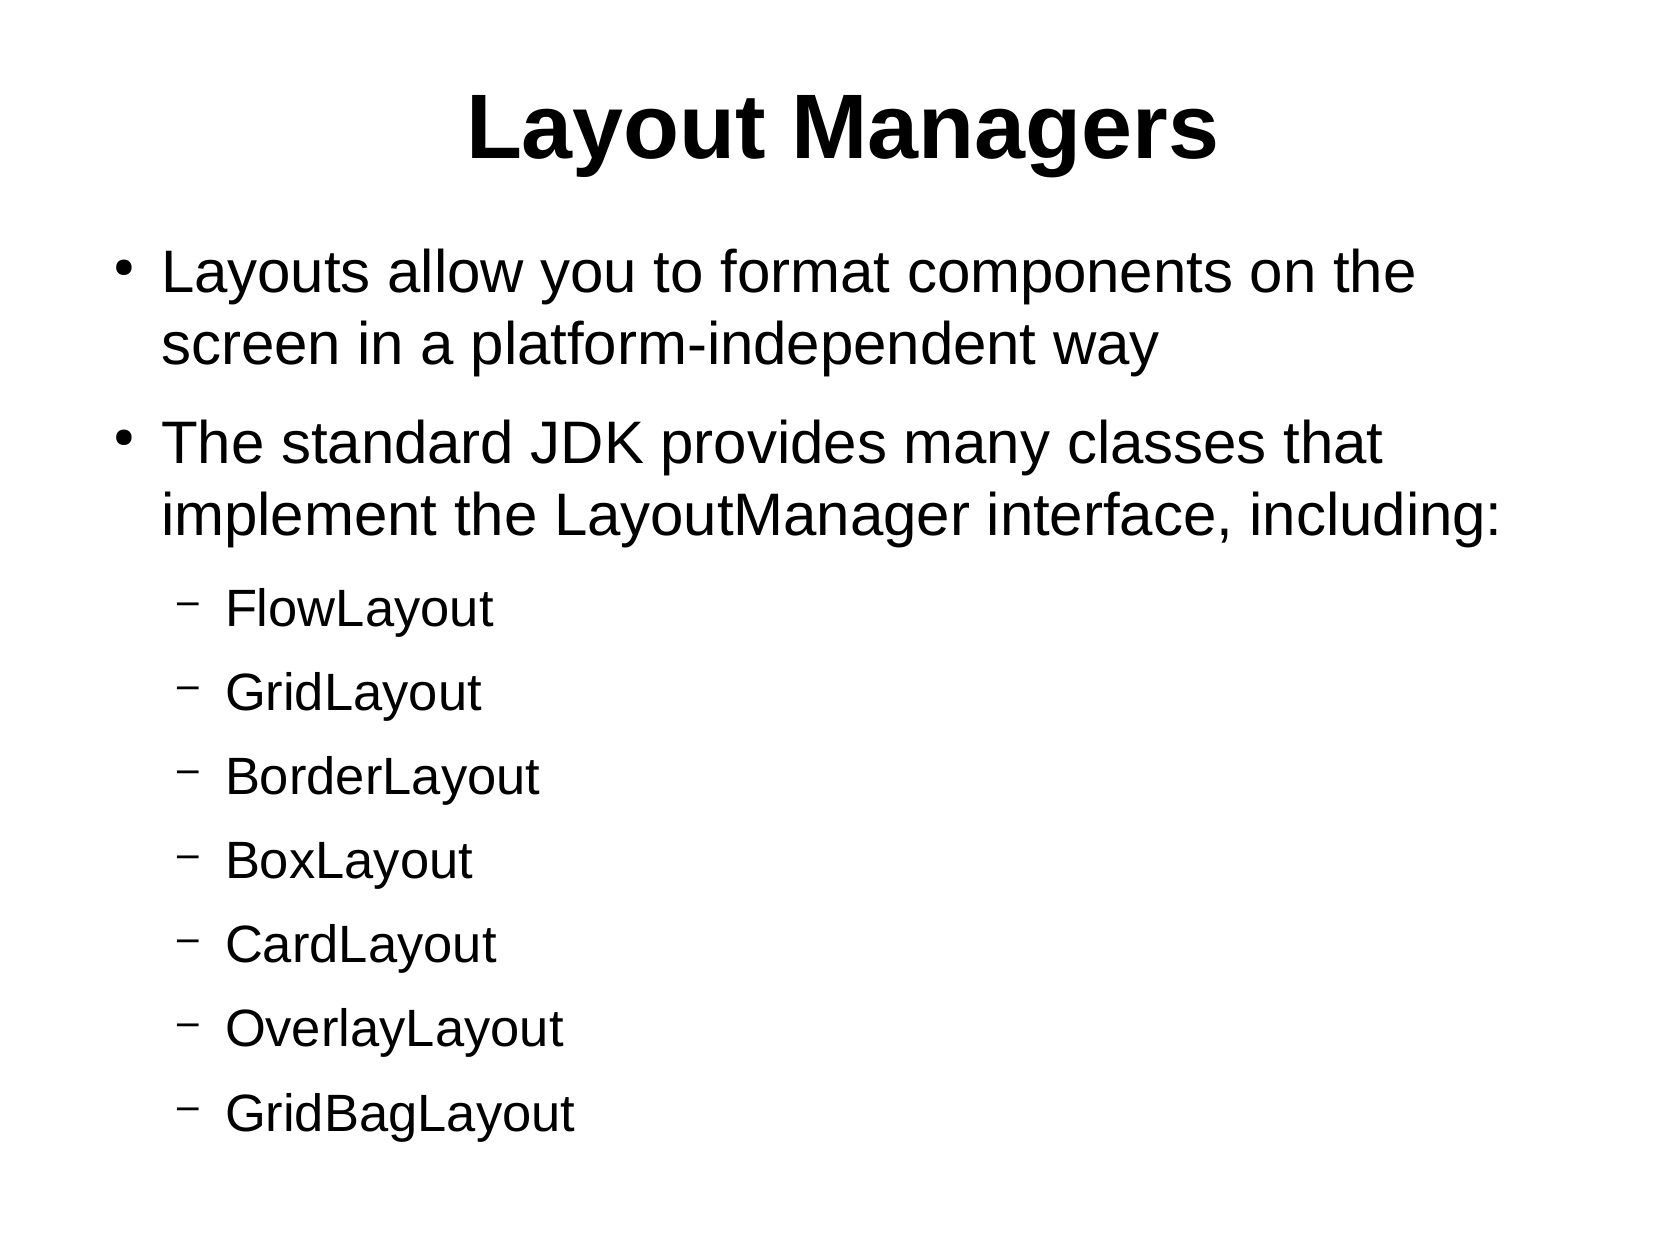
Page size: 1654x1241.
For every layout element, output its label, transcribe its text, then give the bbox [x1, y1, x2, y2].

list Layouts allow you to format components on the screen in a platform-independent way The standard JDK provides many classes that implement the LayoutManager interface, including: FlowLayout GridLayout BorderLayout BoxLayout CardLayout OverlayLayout GridBagLayout [82, 225, 1538, 1186]
title Layout Managers [82, 49, 1571, 196]
